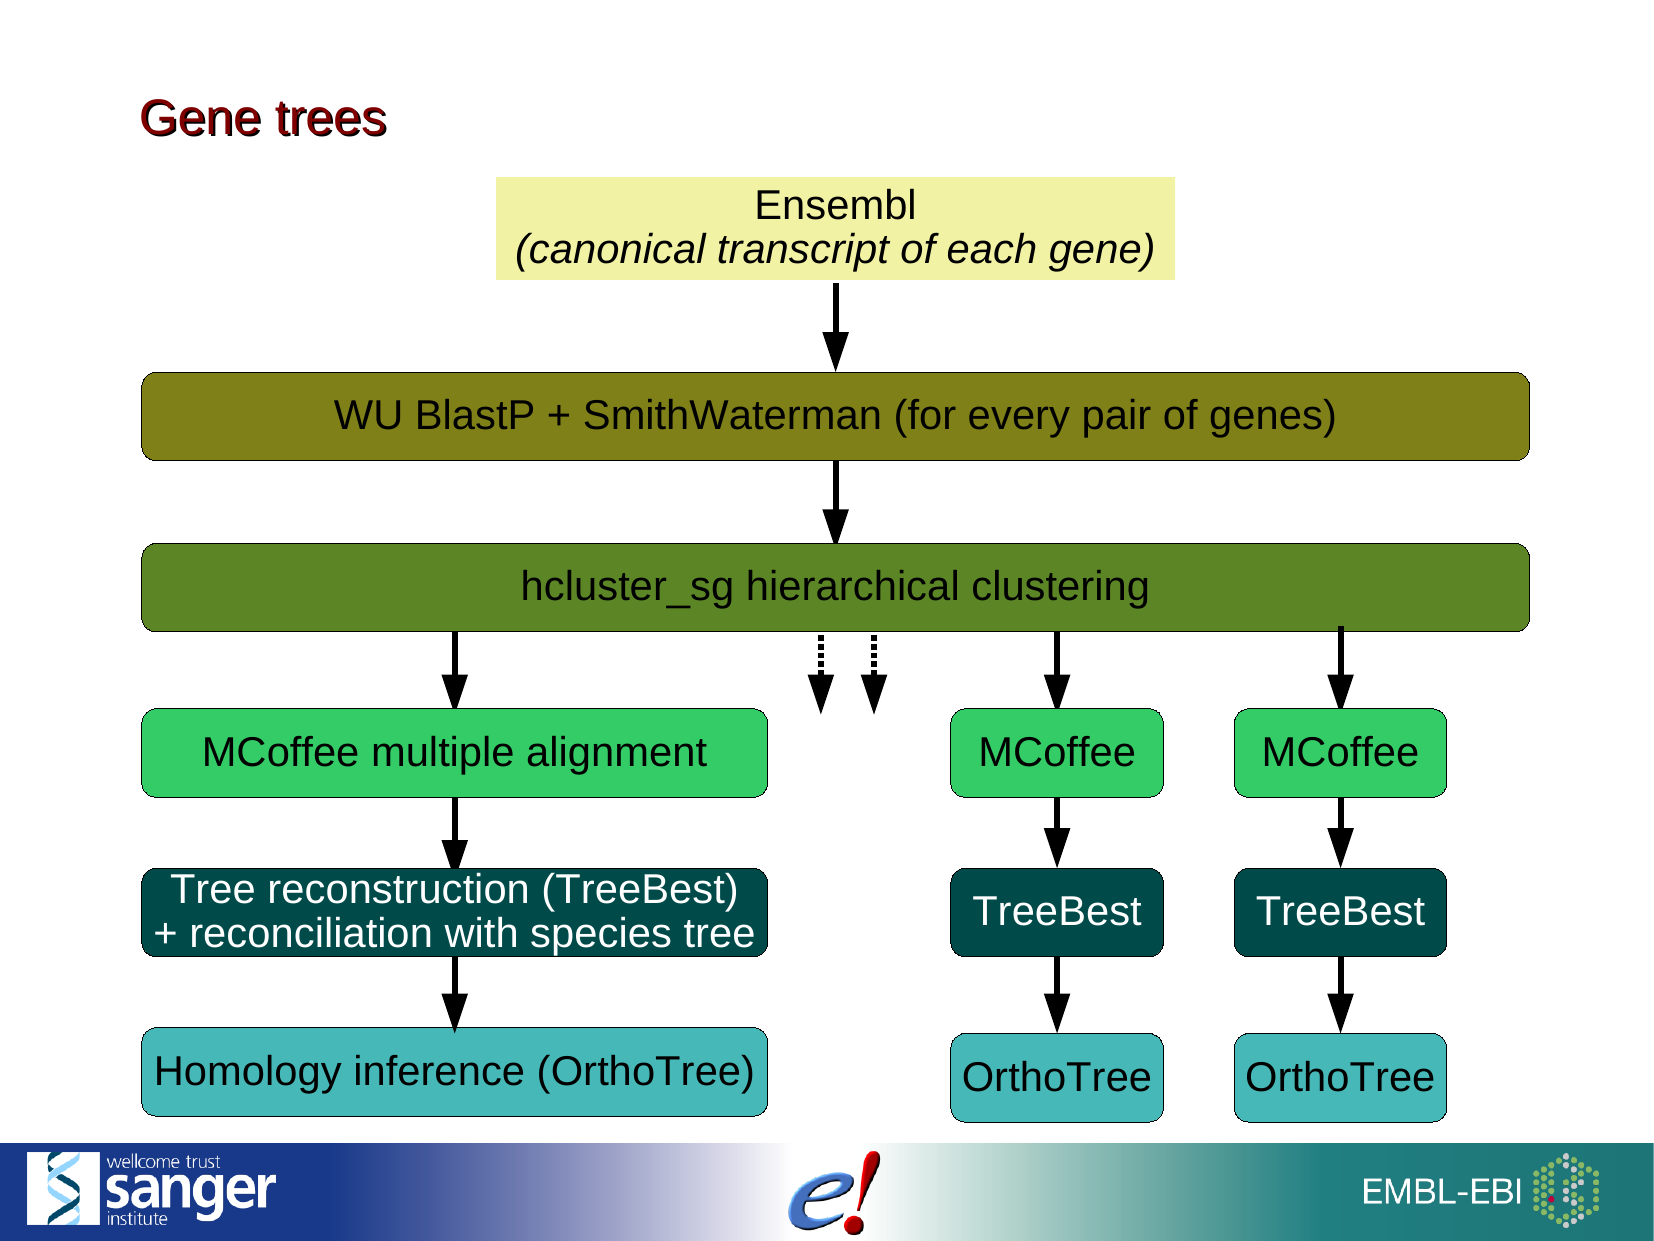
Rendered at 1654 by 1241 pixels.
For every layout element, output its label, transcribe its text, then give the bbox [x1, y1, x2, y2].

text_box hcluster_sg hierarchical clustering [141, 543, 1530, 632]
text_box WU BlastP + SmithWaterman (for every pair of genes) [141, 372, 1530, 461]
text_box MCoffee multiple alignment [141, 708, 768, 798]
picture [0, 1143, 1654, 1241]
text_box Ensembl (canonical transcript of each gene) [496, 177, 1176, 280]
text_box MCoffee [950, 708, 1164, 798]
title Gene trees [123, 29, 1527, 208]
text_box TreeBest [950, 868, 1164, 957]
text_box OrthoTree [950, 1033, 1164, 1123]
text_box Homology inference (OrthoTree) [141, 1027, 768, 1117]
text_box OrthoTree [1234, 1033, 1447, 1123]
text_box MCoffee [1234, 708, 1447, 798]
text_box Tree reconstruction (TreeBest) + reconciliation with species tree [141, 868, 768, 957]
text_box TreeBest [1234, 868, 1447, 957]
